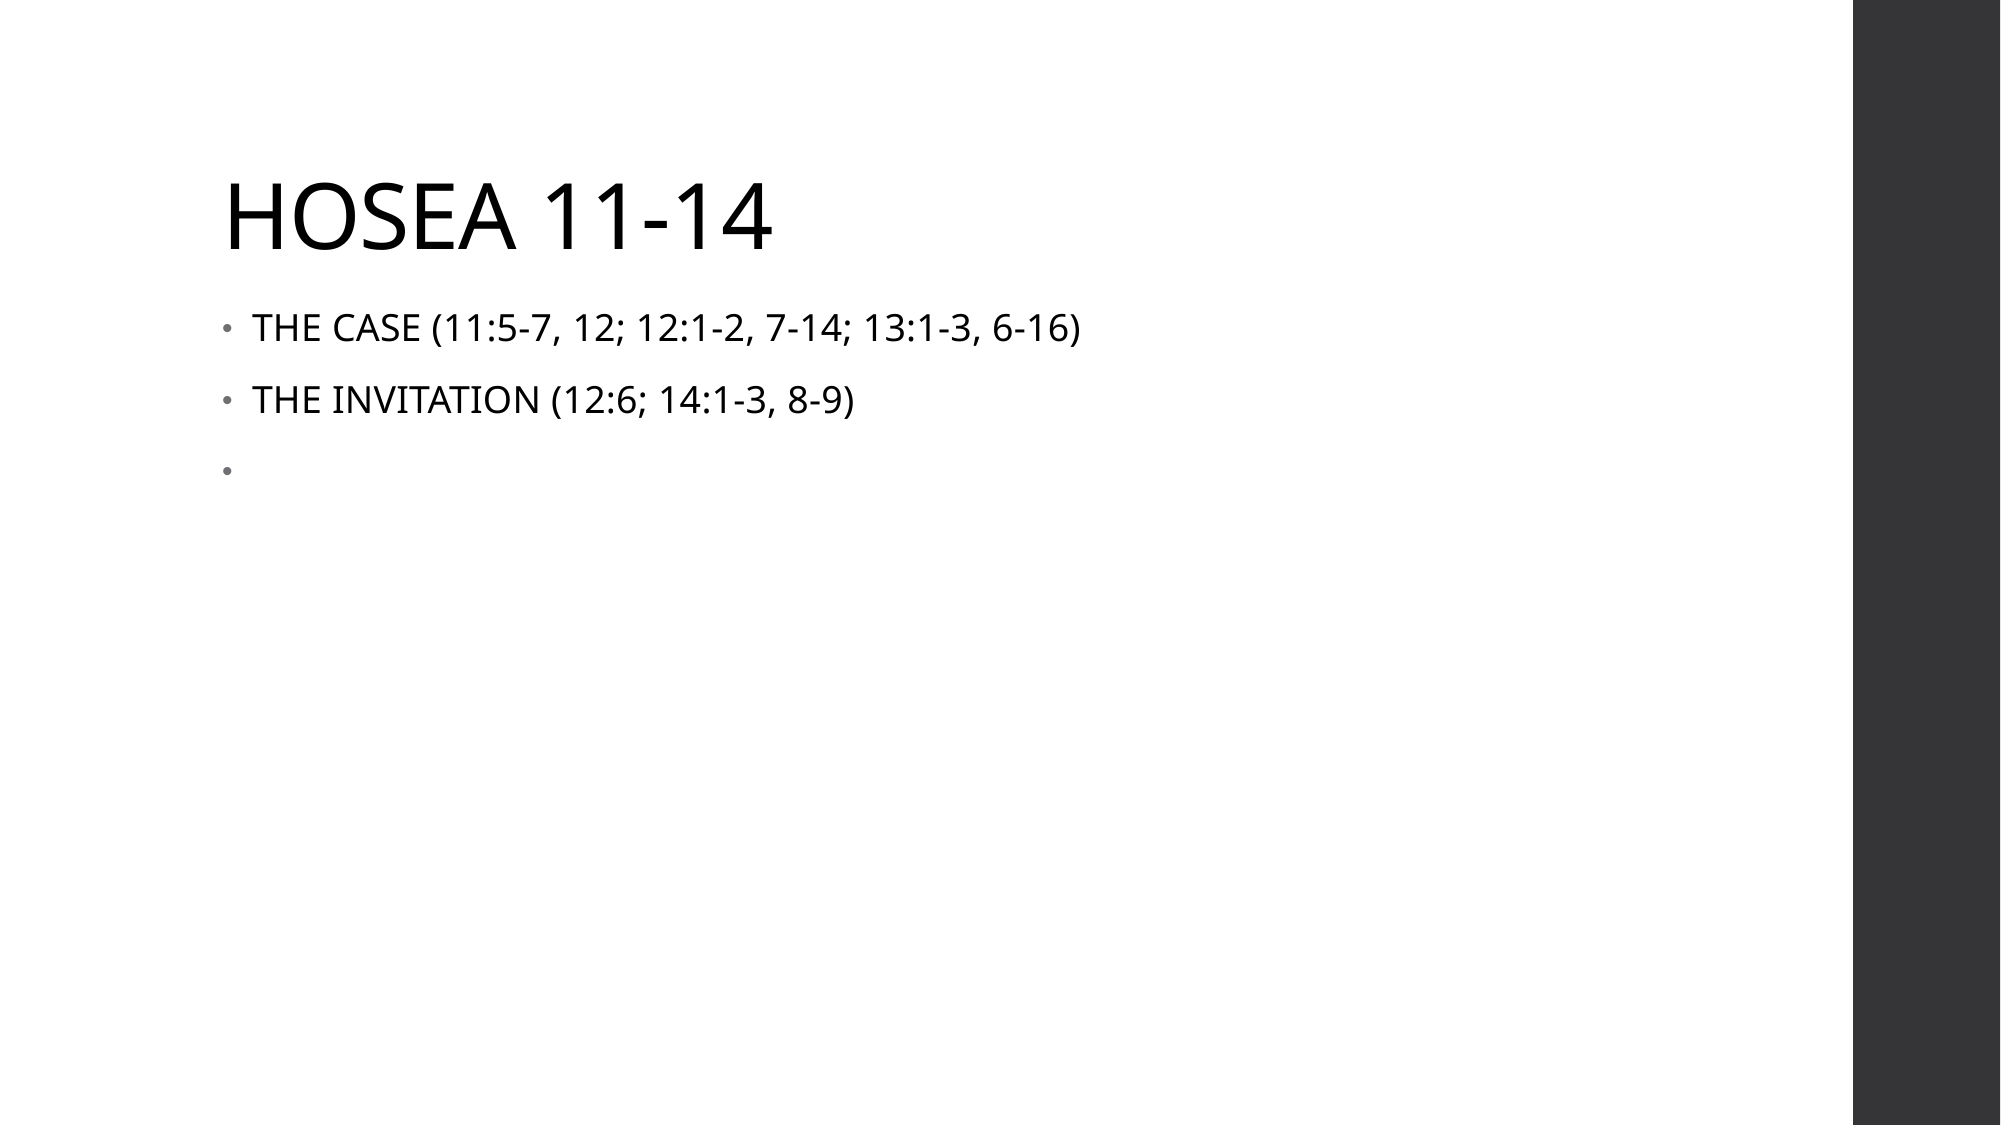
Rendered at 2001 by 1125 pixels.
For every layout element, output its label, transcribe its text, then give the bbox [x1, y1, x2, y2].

title HOSEA 11-14 [206, 60, 1797, 278]
list THE CASE (11:5-7, 12; 12:1-2, 7-14; 13:1-3, 6-16) THE INVITATION (12:6; 14:1-3, 8-9) [206, 299, 1617, 1014]
